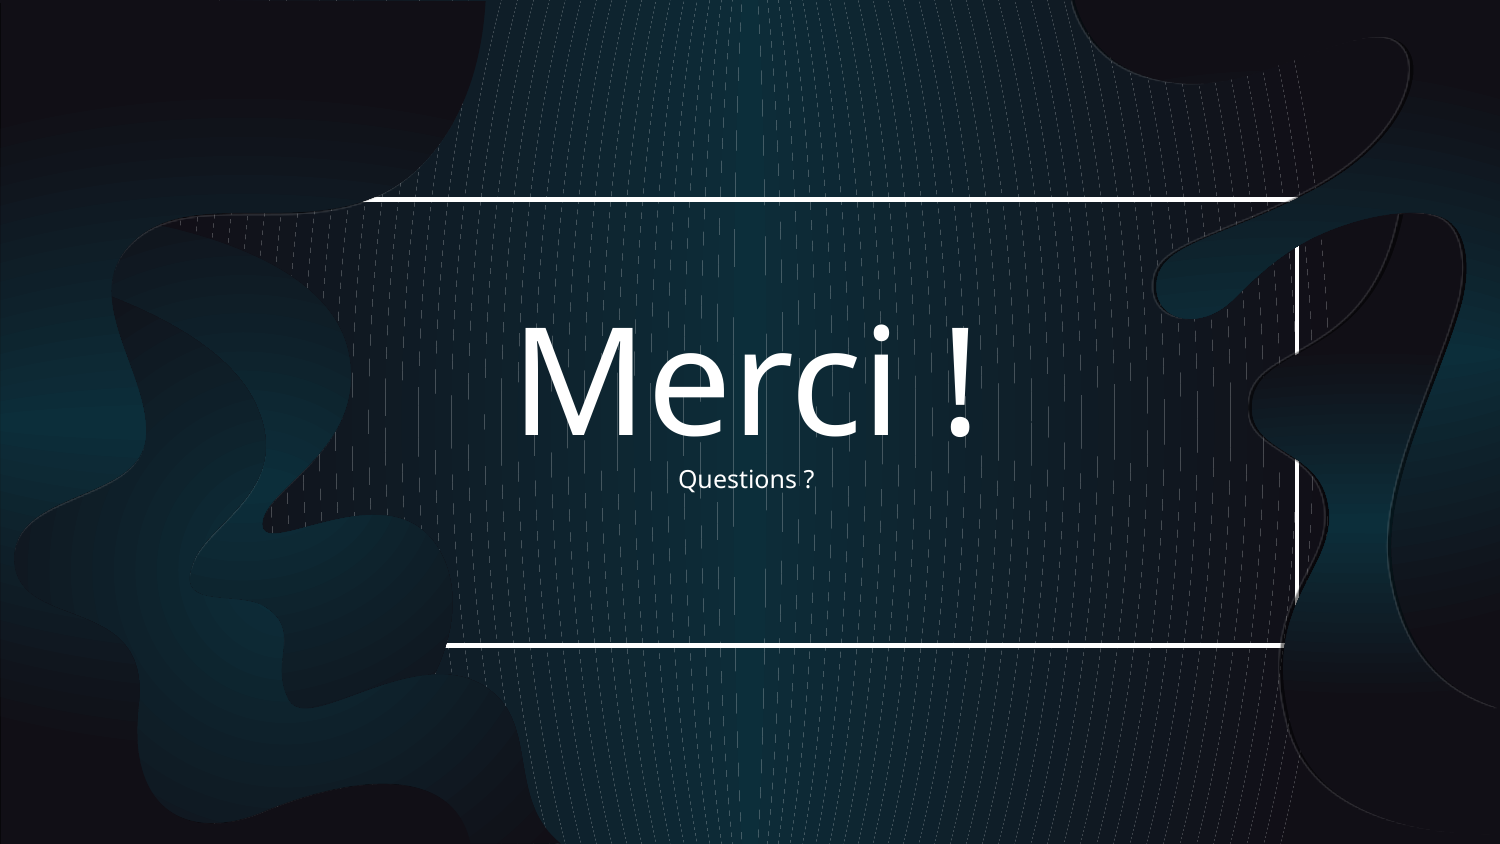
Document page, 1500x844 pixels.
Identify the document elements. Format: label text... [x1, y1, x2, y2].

title Merci ! [202, 270, 1291, 474]
subtitle Questions ? [506, 474, 987, 524]
